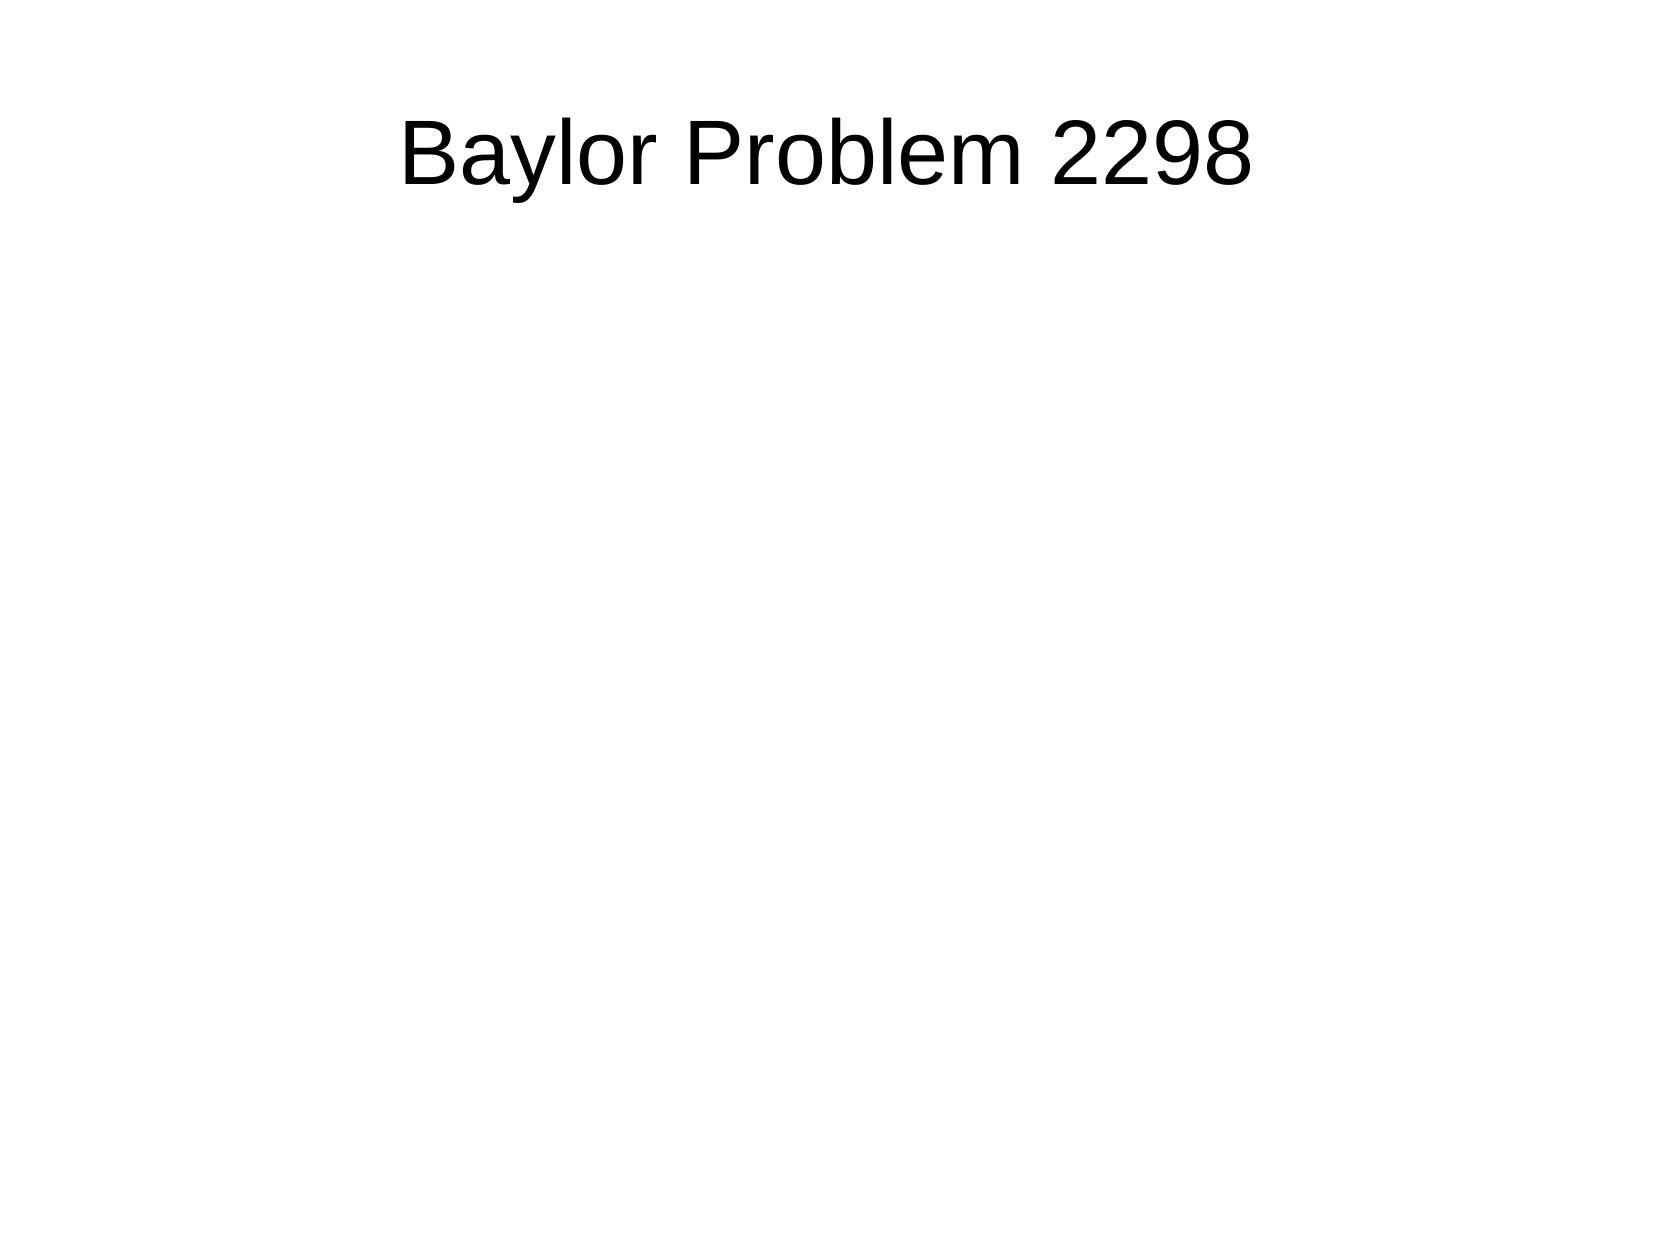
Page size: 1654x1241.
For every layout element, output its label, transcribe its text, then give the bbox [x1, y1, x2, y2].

title Baylor Problem 2298 [82, 49, 1571, 257]
